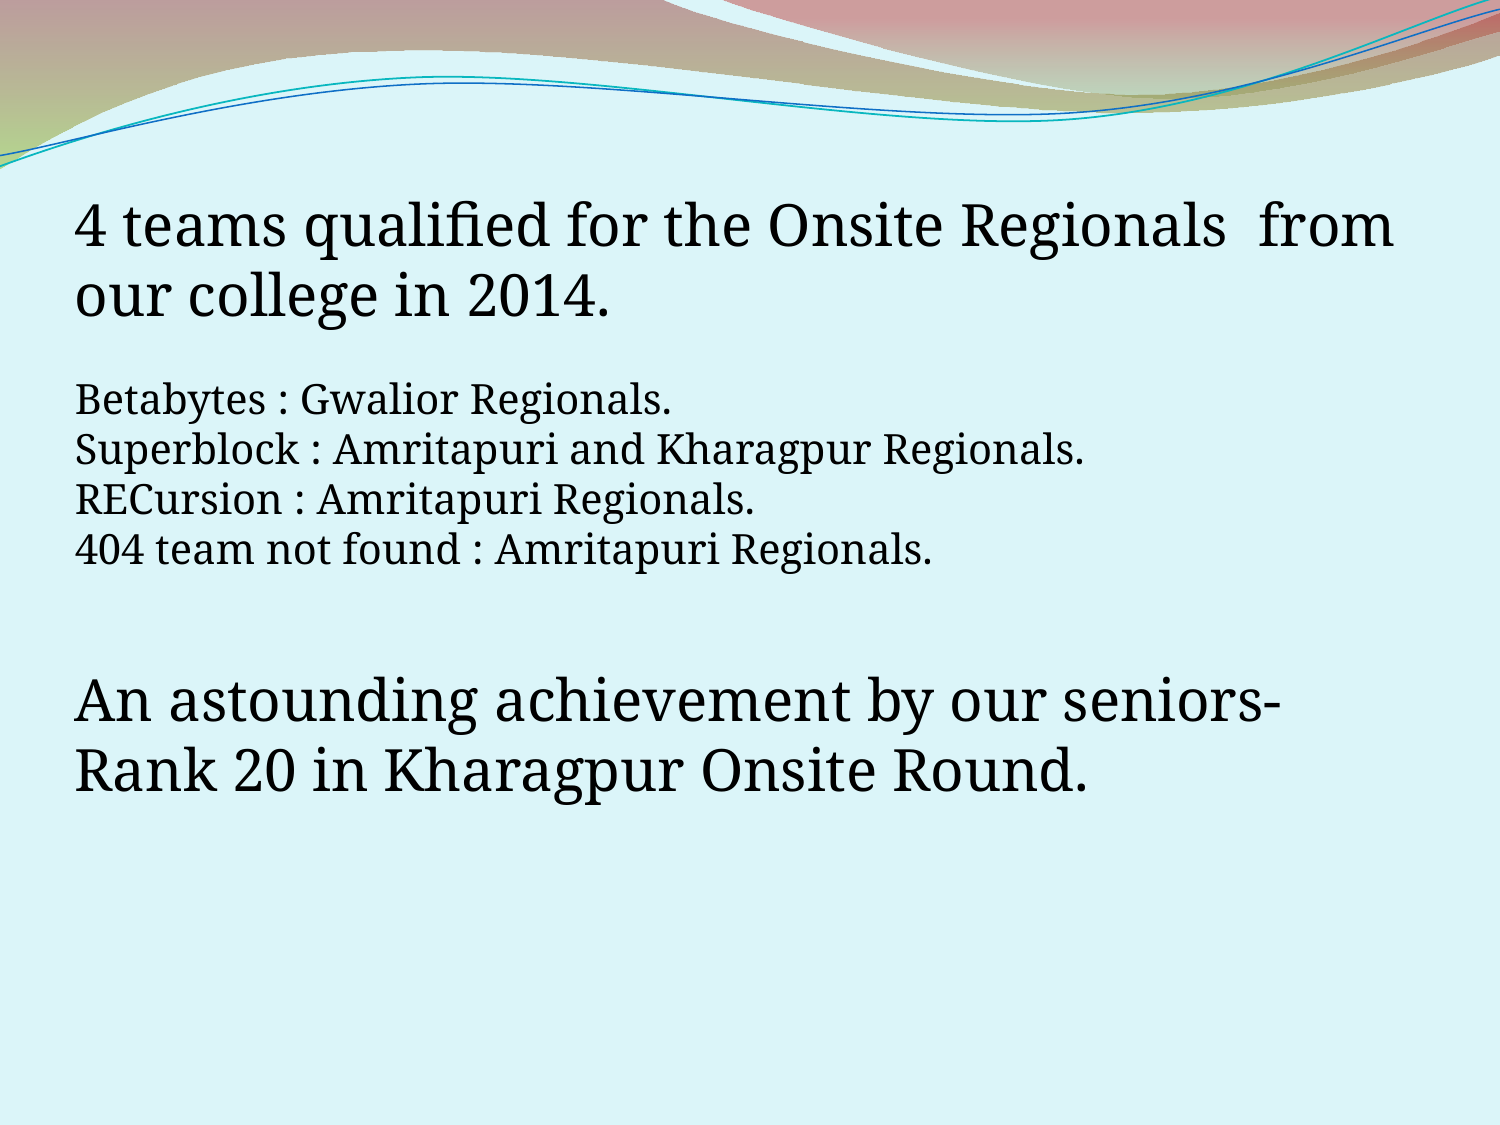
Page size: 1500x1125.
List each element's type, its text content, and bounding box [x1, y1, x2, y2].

text_box 4 teams qualified for the Onsite Regionals from our college in 2014. Betabytes : Gwalior Regionals. Superblock : Amritapuri and Kharagpur Regionals. RECursion : Amritapuri Regionals. 404 team not found : Amritapuri Regionals. An astounding achievement by our seniors-Rank 20 in Kharagpur Onsite Round. [60, 180, 1423, 916]
